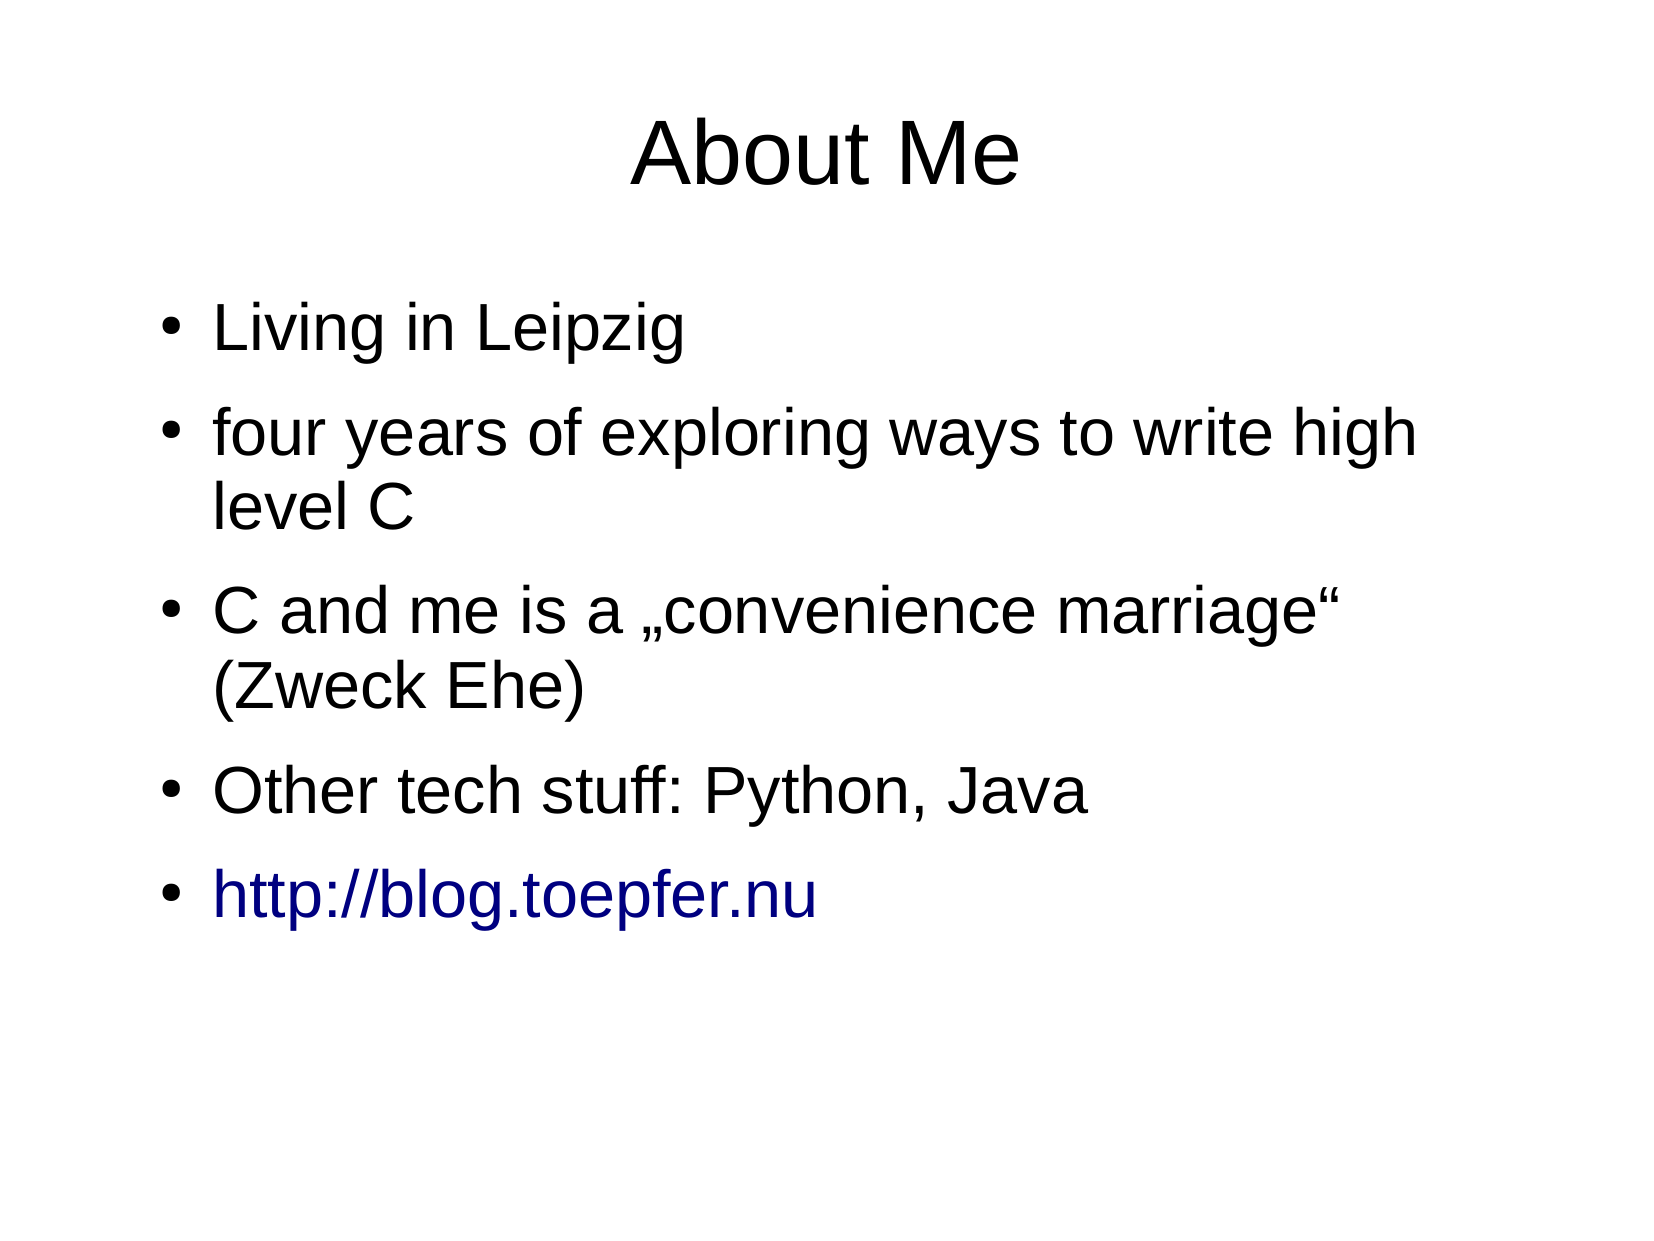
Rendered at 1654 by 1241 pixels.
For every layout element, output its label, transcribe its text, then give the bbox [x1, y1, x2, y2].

list Living in Leipzig four years of exploring ways to write high level C C and me is a „convenience marriage“ (Zweck Ehe) Other tech stuff: Python, Java http://blog.toepfer.nu [141, 290, 1501, 1010]
title About Me [82, 49, 1571, 257]
